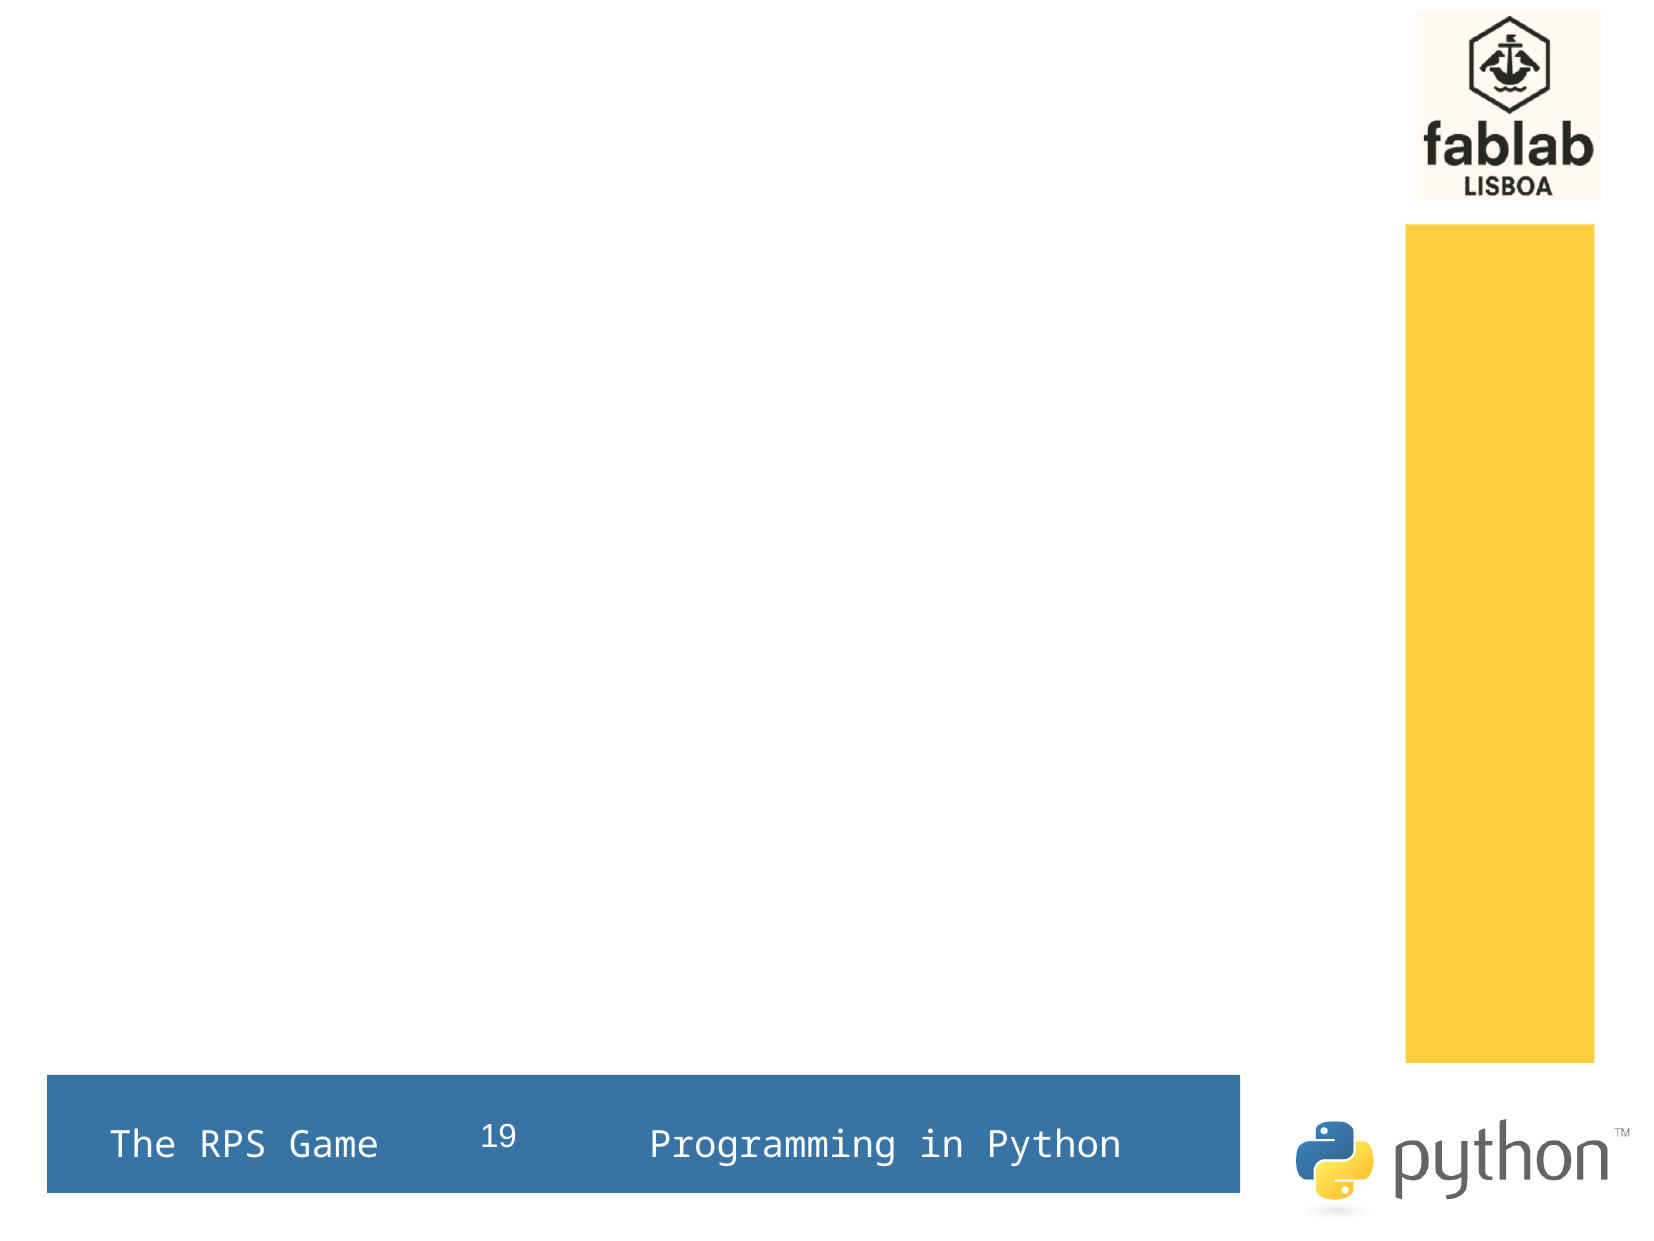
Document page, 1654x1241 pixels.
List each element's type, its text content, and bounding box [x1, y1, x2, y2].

text_box [47, 1074, 1241, 1193]
picture [1417, 11, 1601, 201]
text_box The RPS Game Programming in Python [94, 1110, 1182, 1213]
picture [1240, 1098, 1654, 1241]
text_box [1405, 224, 1595, 1063]
